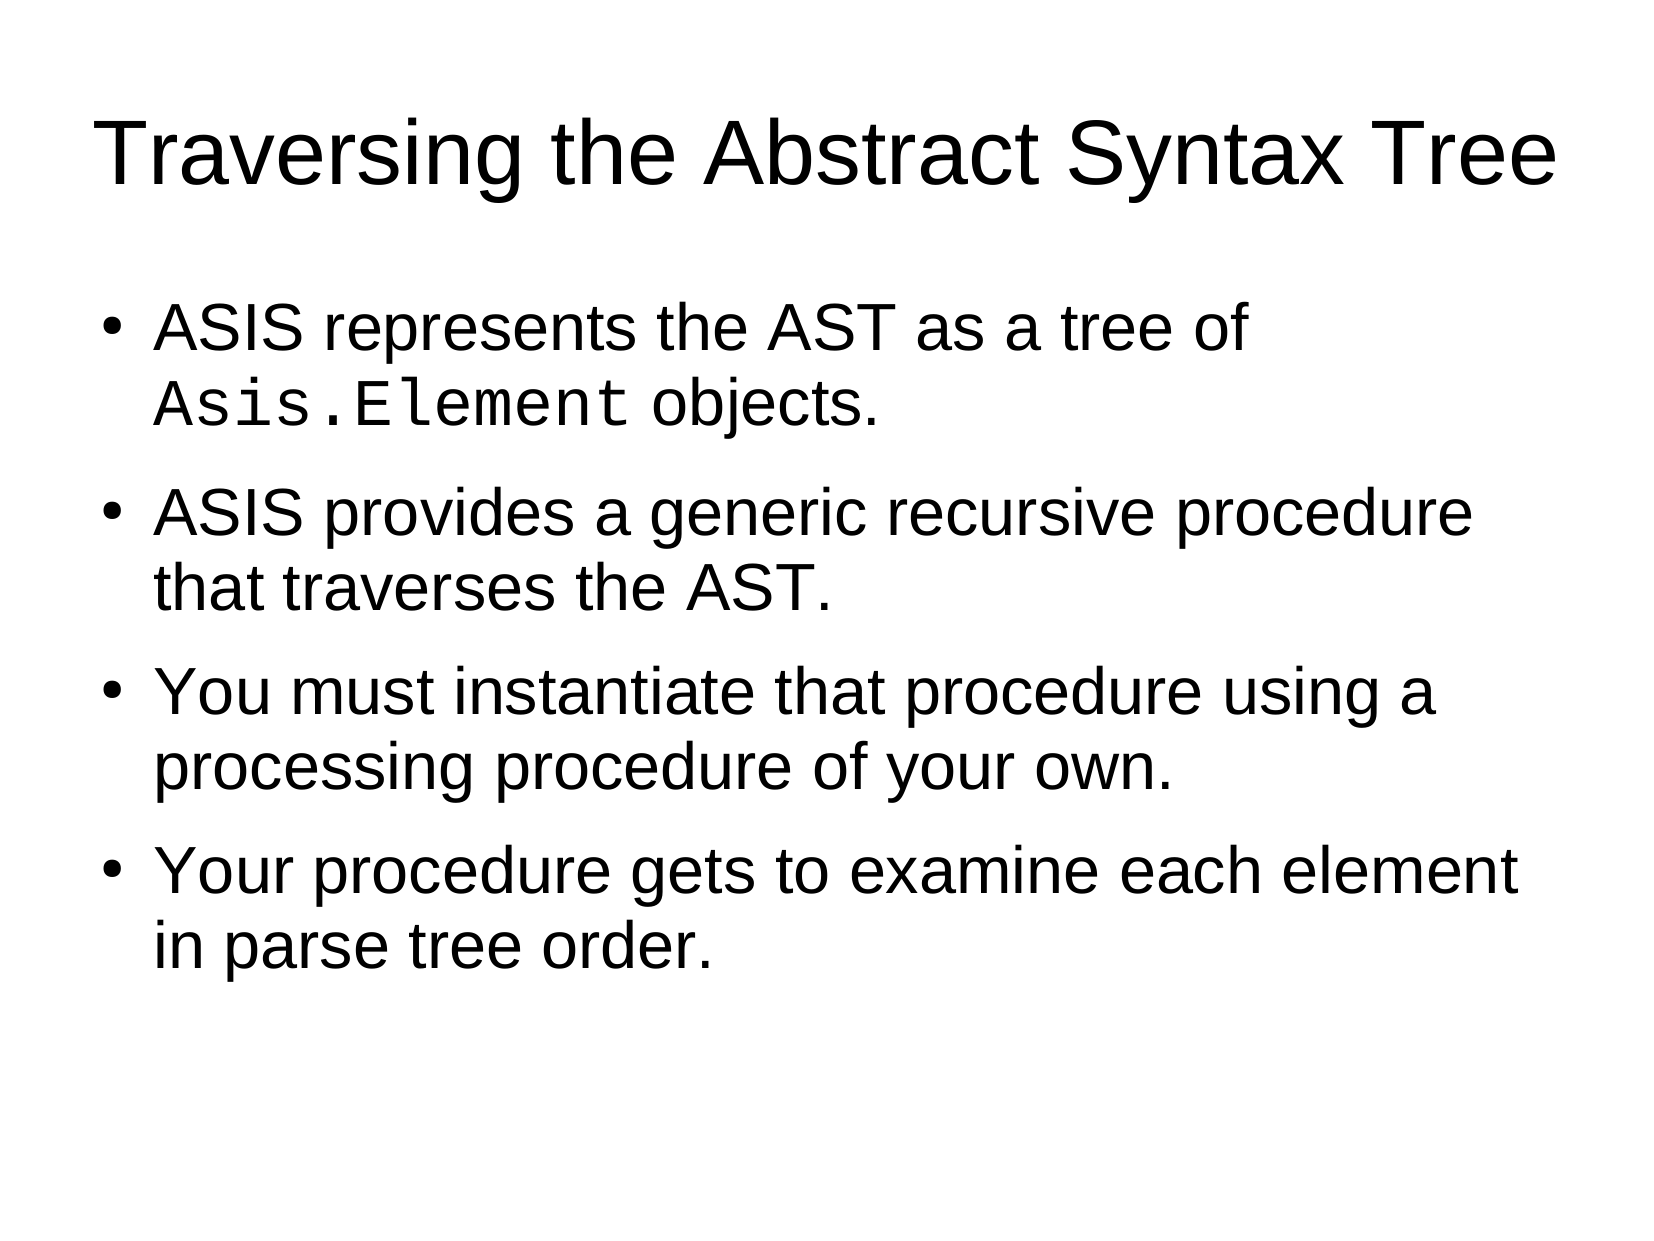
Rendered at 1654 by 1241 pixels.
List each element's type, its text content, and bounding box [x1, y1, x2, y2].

title Traversing the Abstract Syntax Tree [82, 49, 1571, 257]
list ASIS represents the AST as a tree of Asis.Element objects. ASIS provides a generic recursive procedure that traverses the AST. You must instantiate that procedure using a processing procedure of your own. Your procedure gets to examine each element in parse tree order. [82, 290, 1571, 1109]
